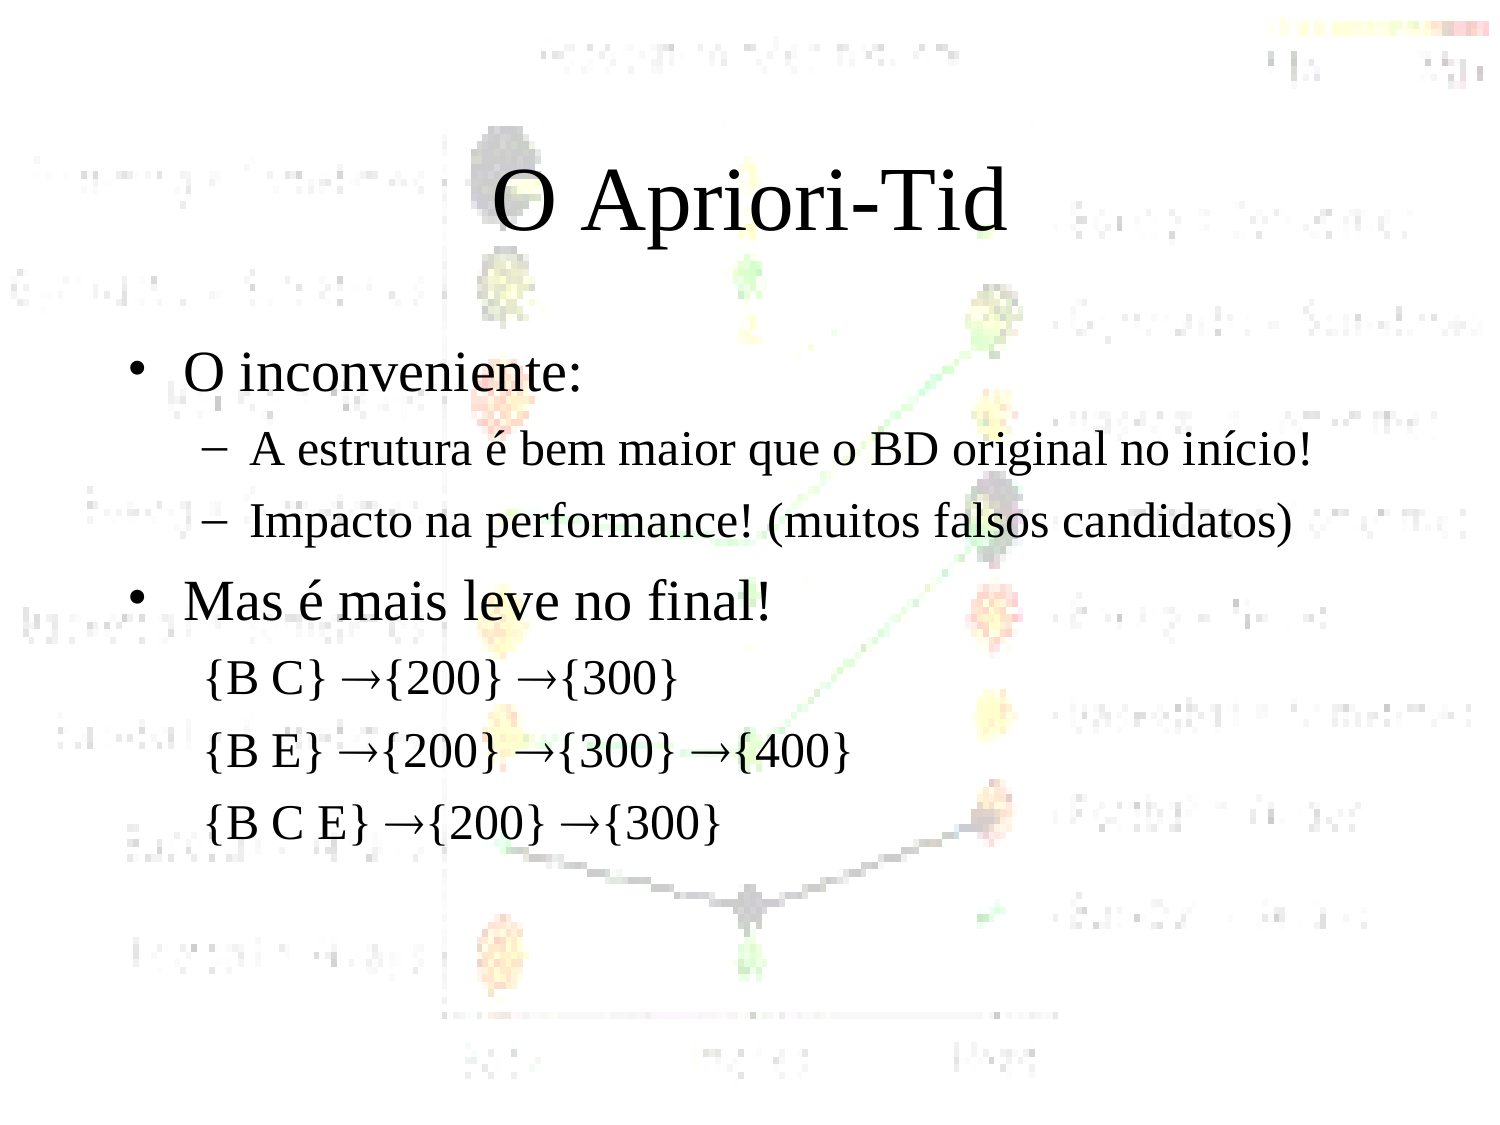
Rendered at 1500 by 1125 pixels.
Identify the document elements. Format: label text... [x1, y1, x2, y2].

title O Apriori-Tid [112, 99, 1388, 288]
list O inconveniente: A estrutura é bem maior que o BD original no início! Impacto na performance! (muitos falsos candidatos) Mas é mais leve no final! {B C} {200} {300} {B E} {200} {300} {400} {B C E} {200} {300} [112, 324, 1388, 1001]
